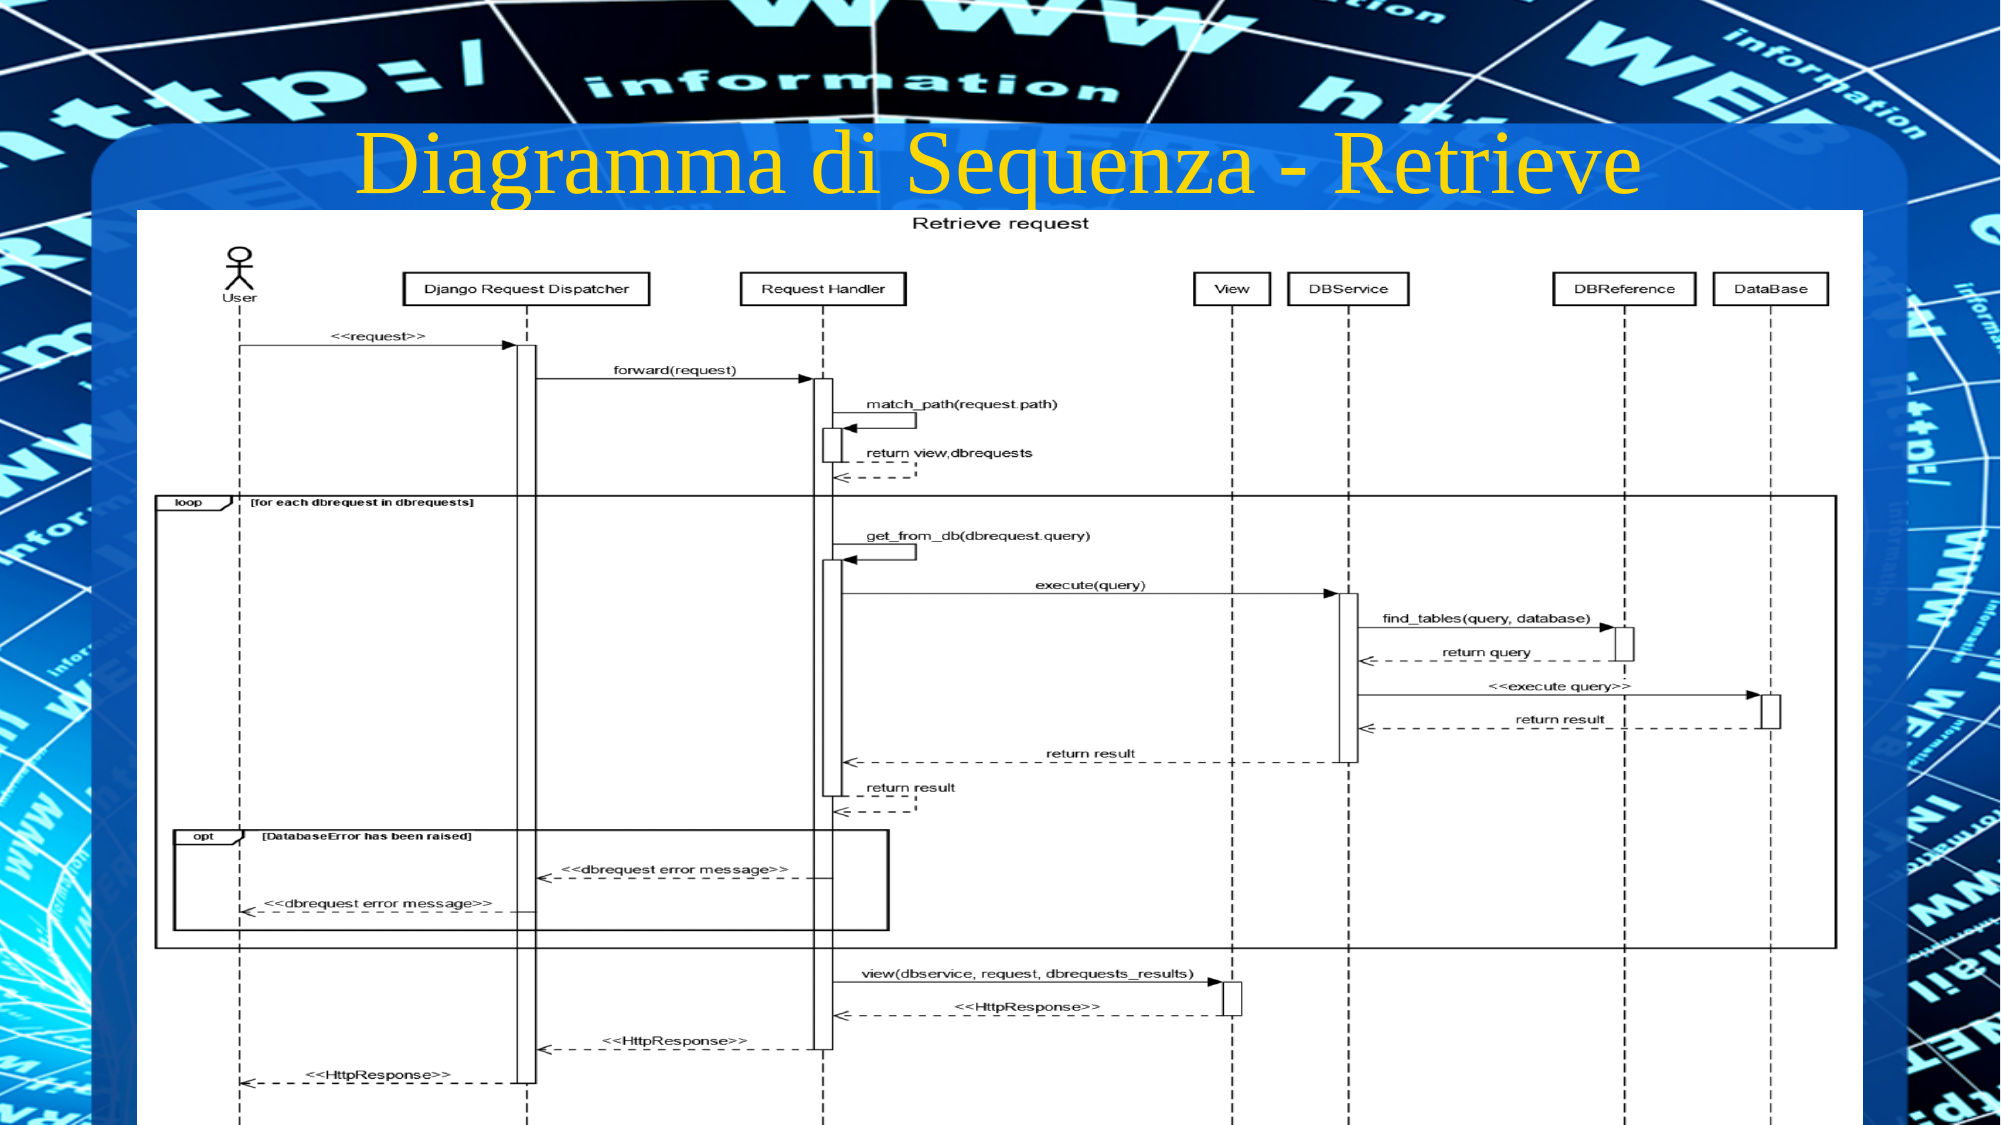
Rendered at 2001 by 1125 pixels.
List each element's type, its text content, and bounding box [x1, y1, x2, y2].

picture [137, 210, 1863, 1125]
title Diagramma di Sequenza - Retrieve [137, 55, 1863, 210]
